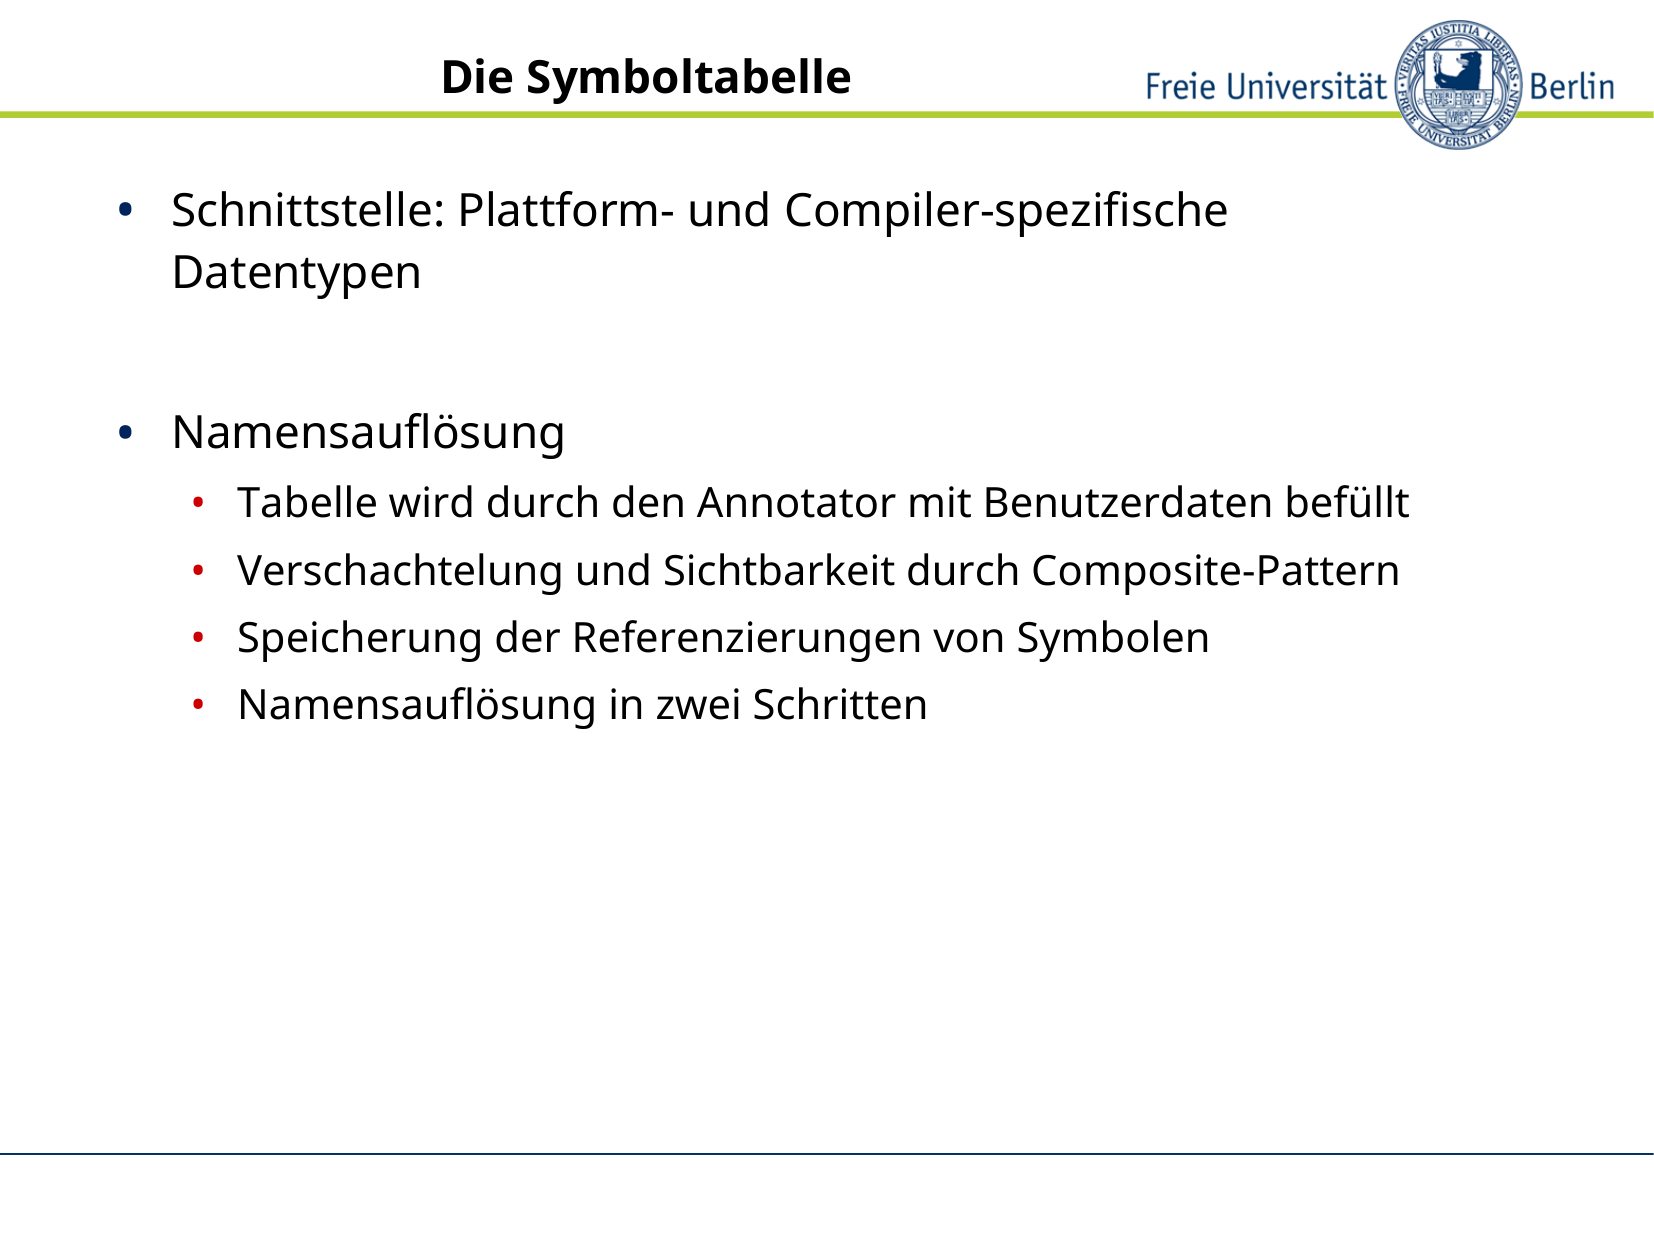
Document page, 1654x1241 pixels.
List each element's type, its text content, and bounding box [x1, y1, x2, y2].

list Schnittstelle: Plattform- und Compiler-spezifische Datentypen Namensauflösung Tabelle wird durch den Annotator mit Benutzerdaten befüllt Verschachtelung und Sichtbarkeit durch Composite-Pattern Speicherung der Referenzierungen von Symbolen Namensauflösung in zwei Schritten [115, 177, 1418, 780]
title Die Symboltabelle [422, 0, 1654, 152]
